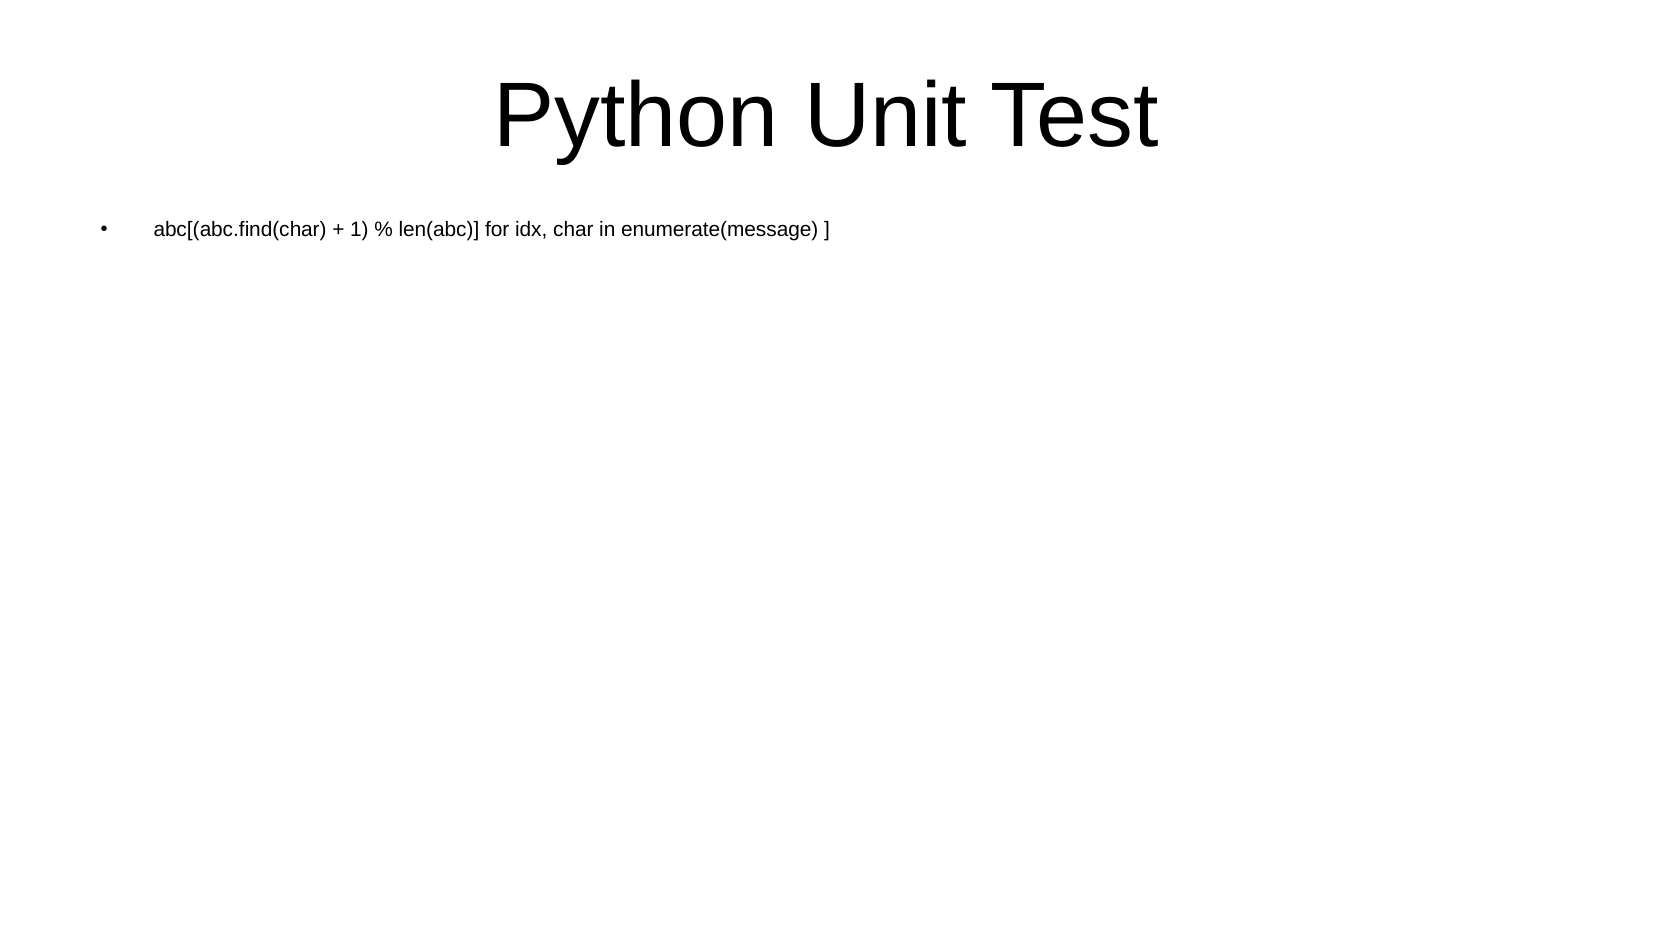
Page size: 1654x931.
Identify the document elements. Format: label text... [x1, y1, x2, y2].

list abc[(abc.find(char) + 1) % len(abc)] for idx, char in enumerate(message) ] [82, 217, 1571, 758]
title Python Unit Test [82, 37, 1571, 193]
